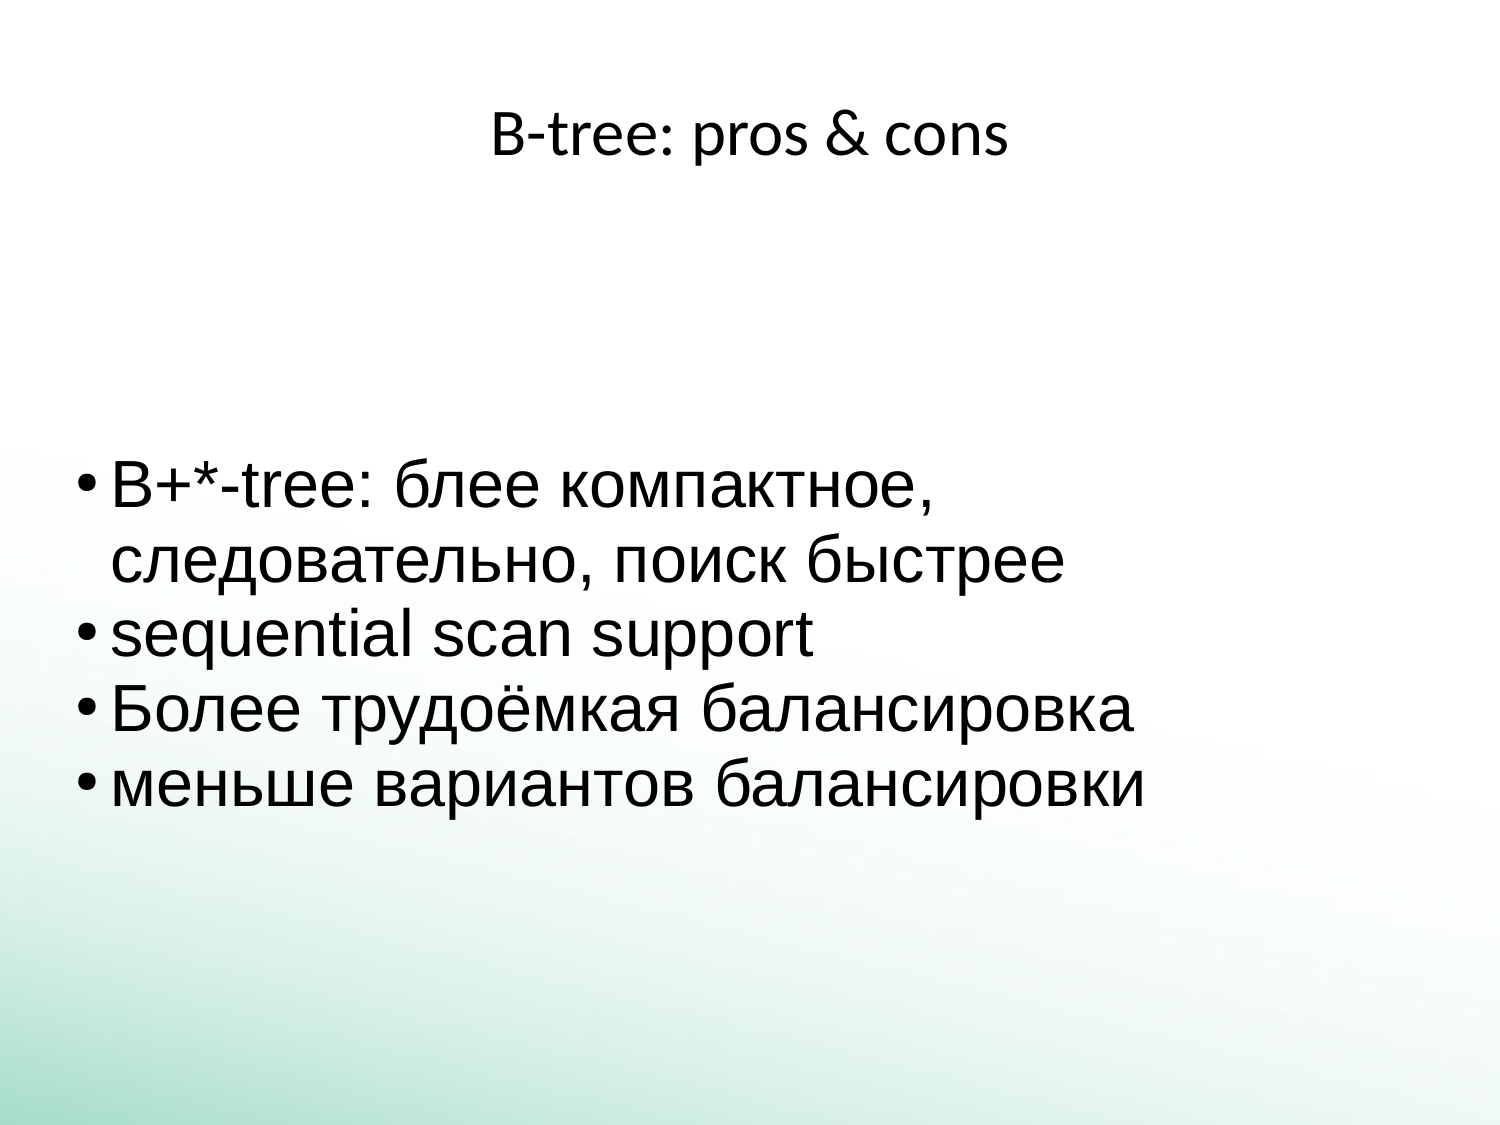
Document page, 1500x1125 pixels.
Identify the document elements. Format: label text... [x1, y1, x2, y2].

title B-tree: pros & cons [75, 45, 1425, 233]
subtitle B+*-tree: блее компактное, следовательно, поиск быстрее sequential scan support Более трудоёмкая балансировка меньше вариантов балансировки [75, 262, 1425, 1005]
picture [0, 0, 1500, 1125]
